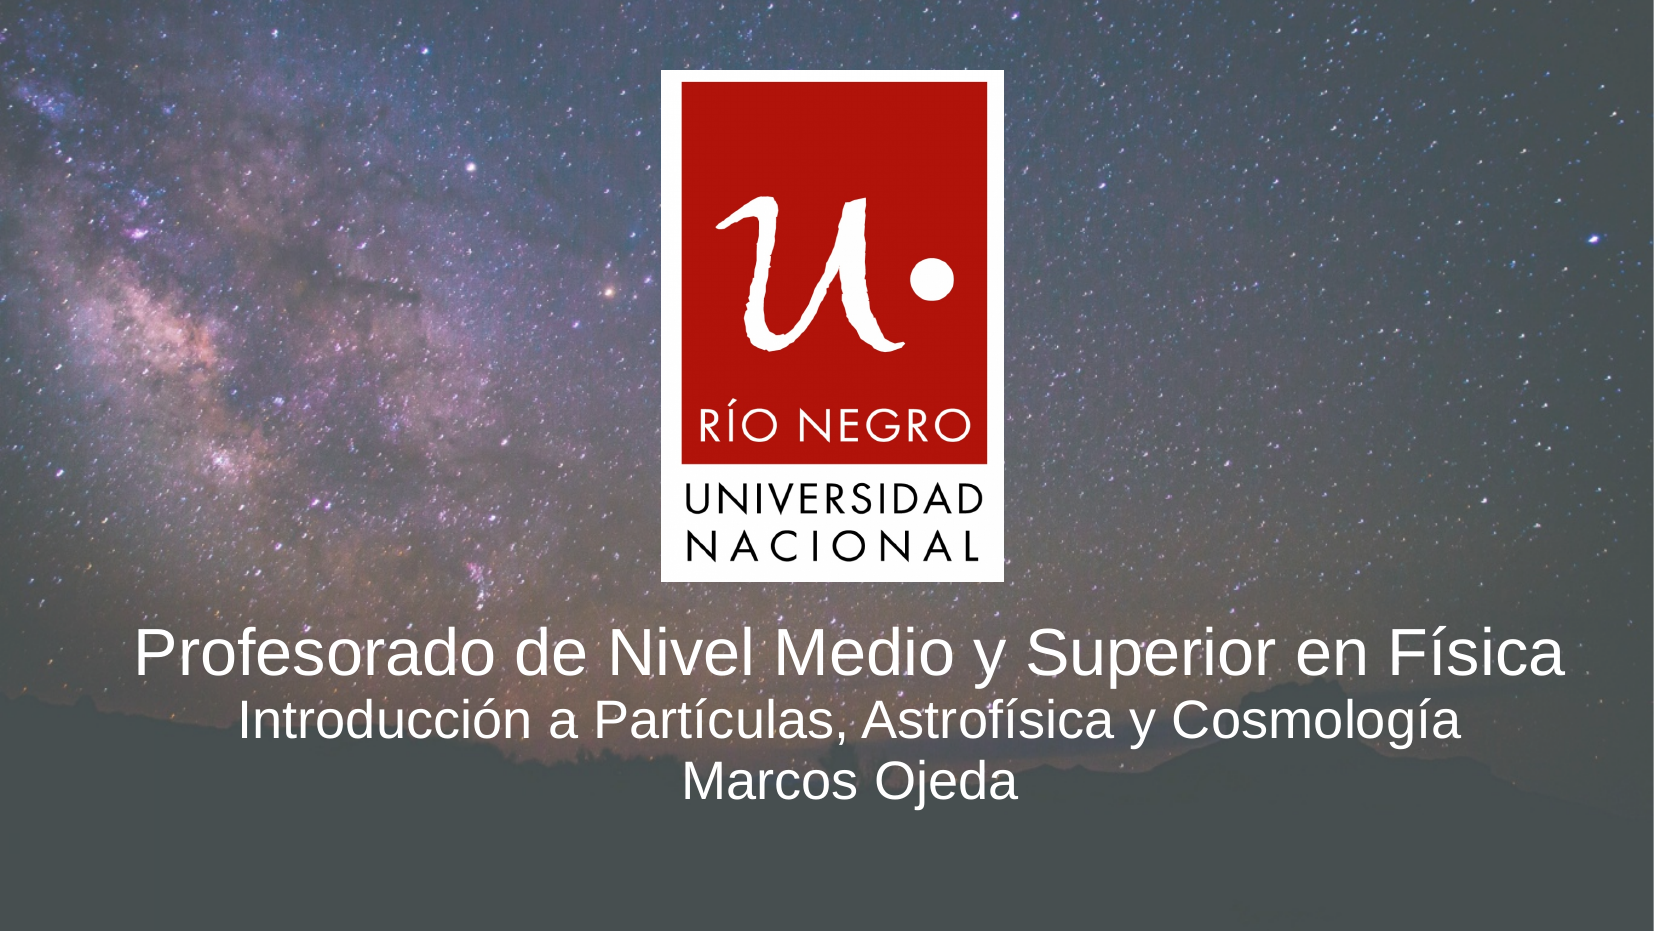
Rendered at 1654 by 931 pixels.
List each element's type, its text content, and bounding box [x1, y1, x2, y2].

picture [661, 70, 1004, 582]
subtitle Profesorado de Nivel Medio y Superior en Física Introducción a Partículas, Astrofísica y Cosmología Marcos Ojeda [106, 615, 1595, 886]
